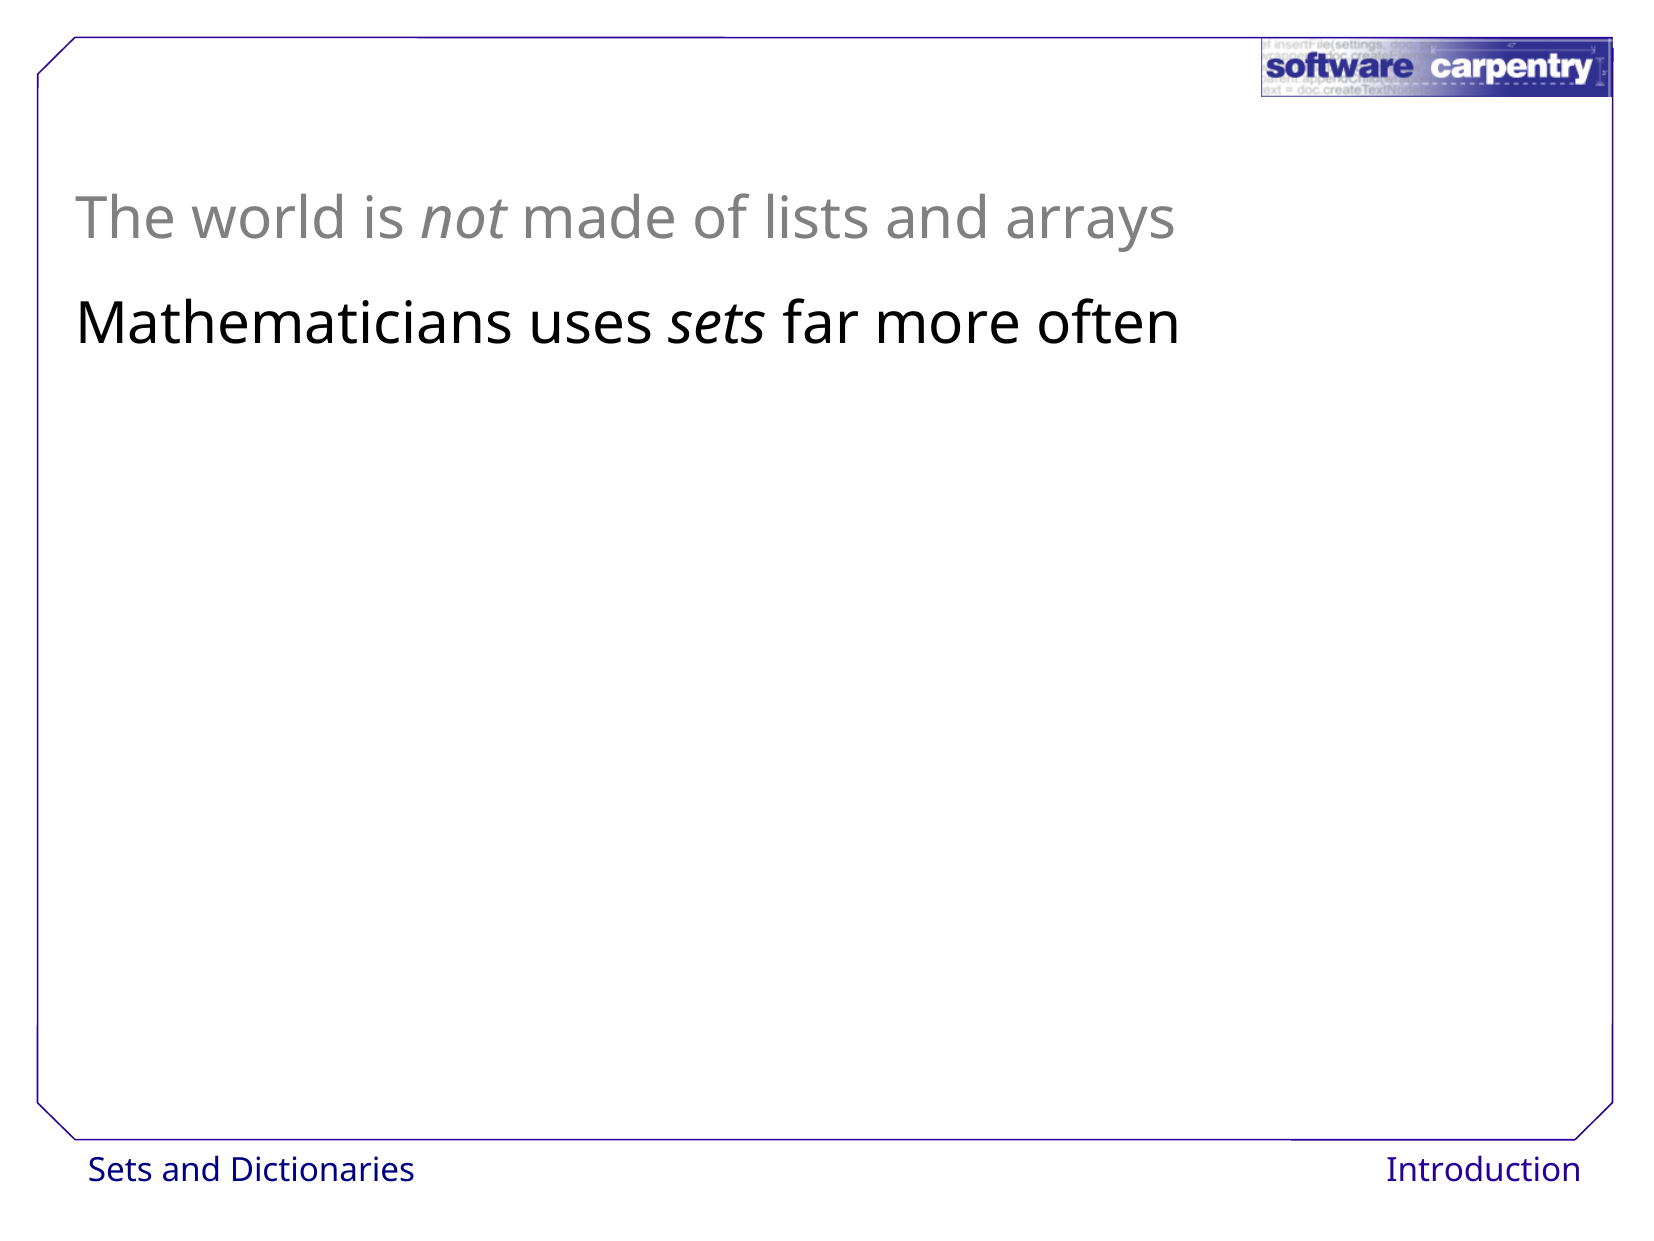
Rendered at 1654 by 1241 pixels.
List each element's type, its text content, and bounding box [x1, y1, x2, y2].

picture [1261, 39, 1613, 97]
text_box The world is not made of lists and arrays Mathematicians uses sets far more often [60, 137, 1347, 364]
